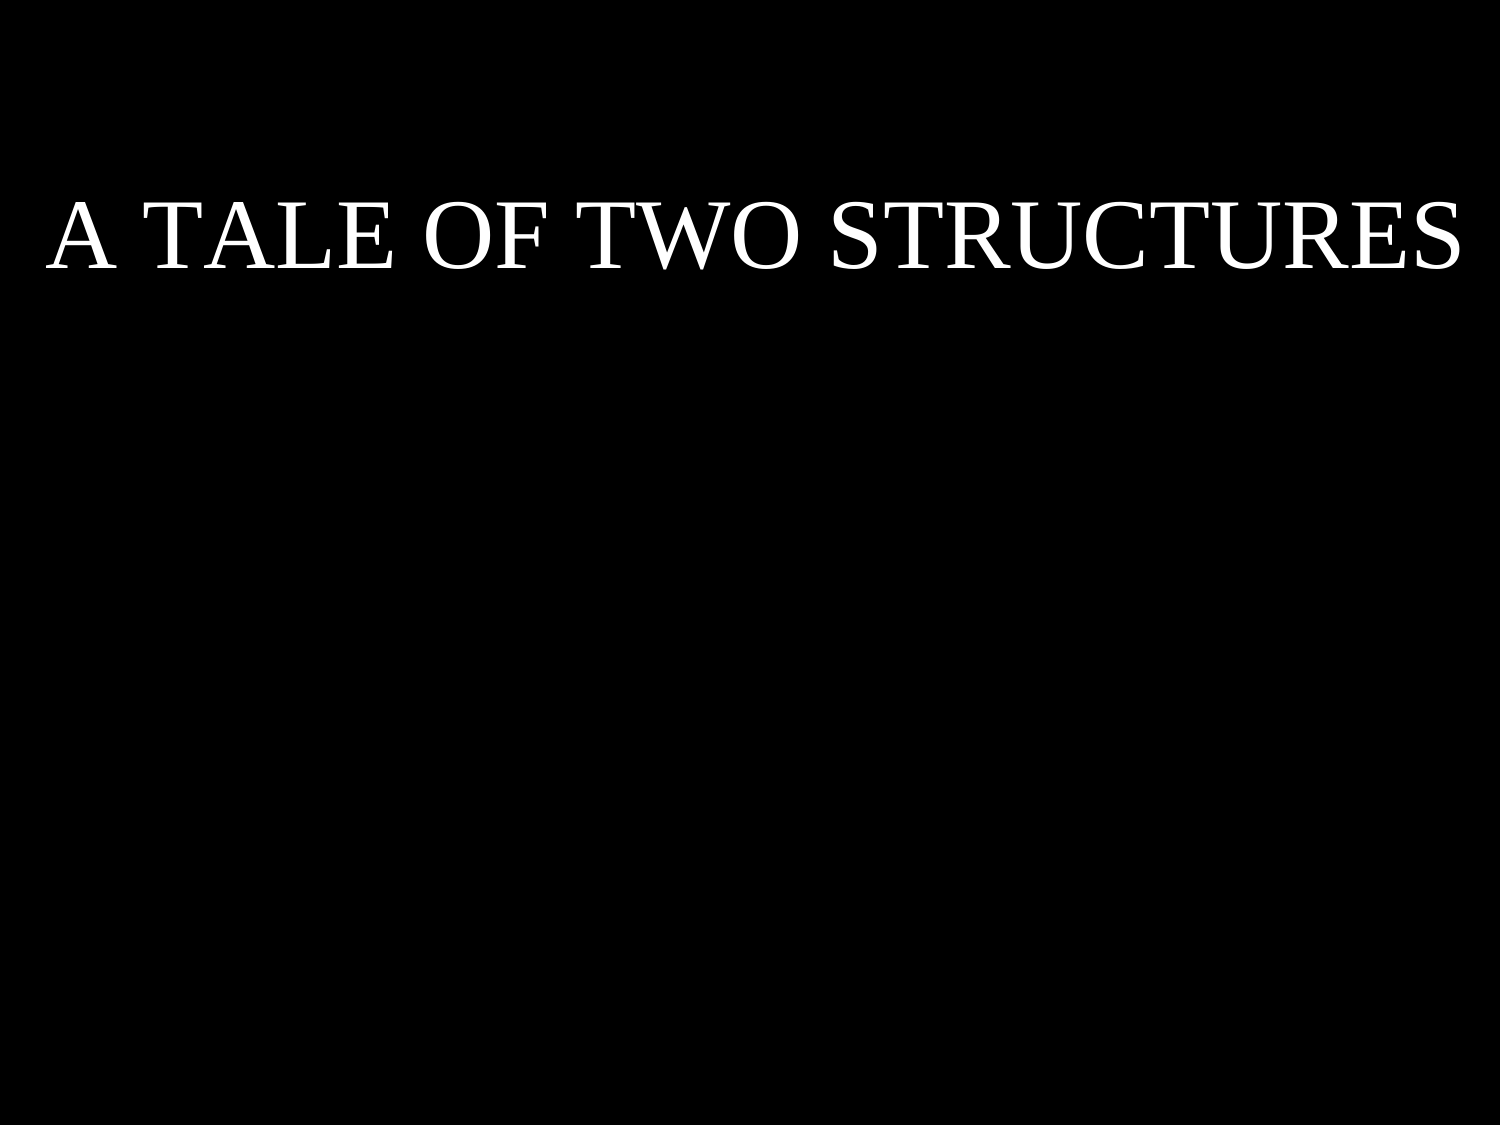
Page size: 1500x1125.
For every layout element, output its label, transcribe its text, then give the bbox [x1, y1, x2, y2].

title A TALE OF TWO STRUCTURES [12, 56, 1500, 413]
